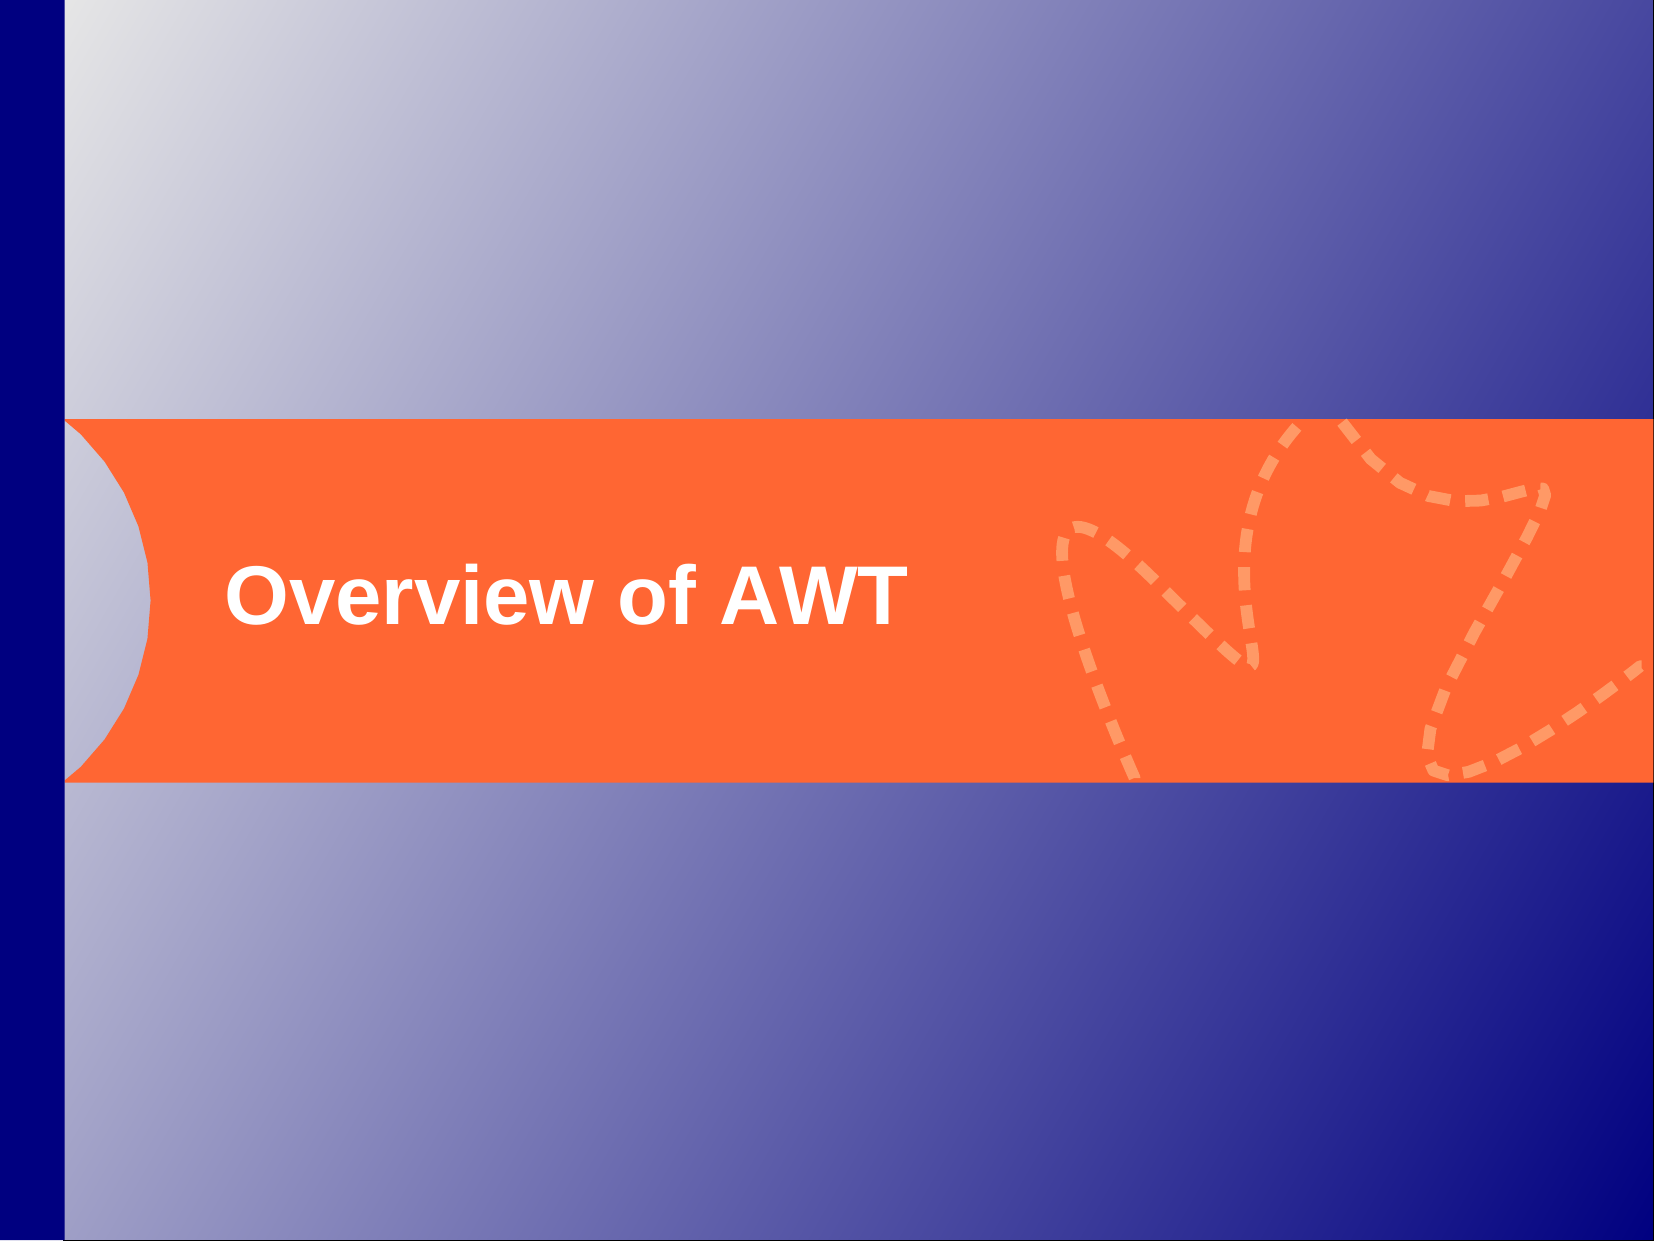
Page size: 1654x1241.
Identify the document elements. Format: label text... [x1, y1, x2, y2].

title Overview of AWT [224, 497, 1093, 704]
